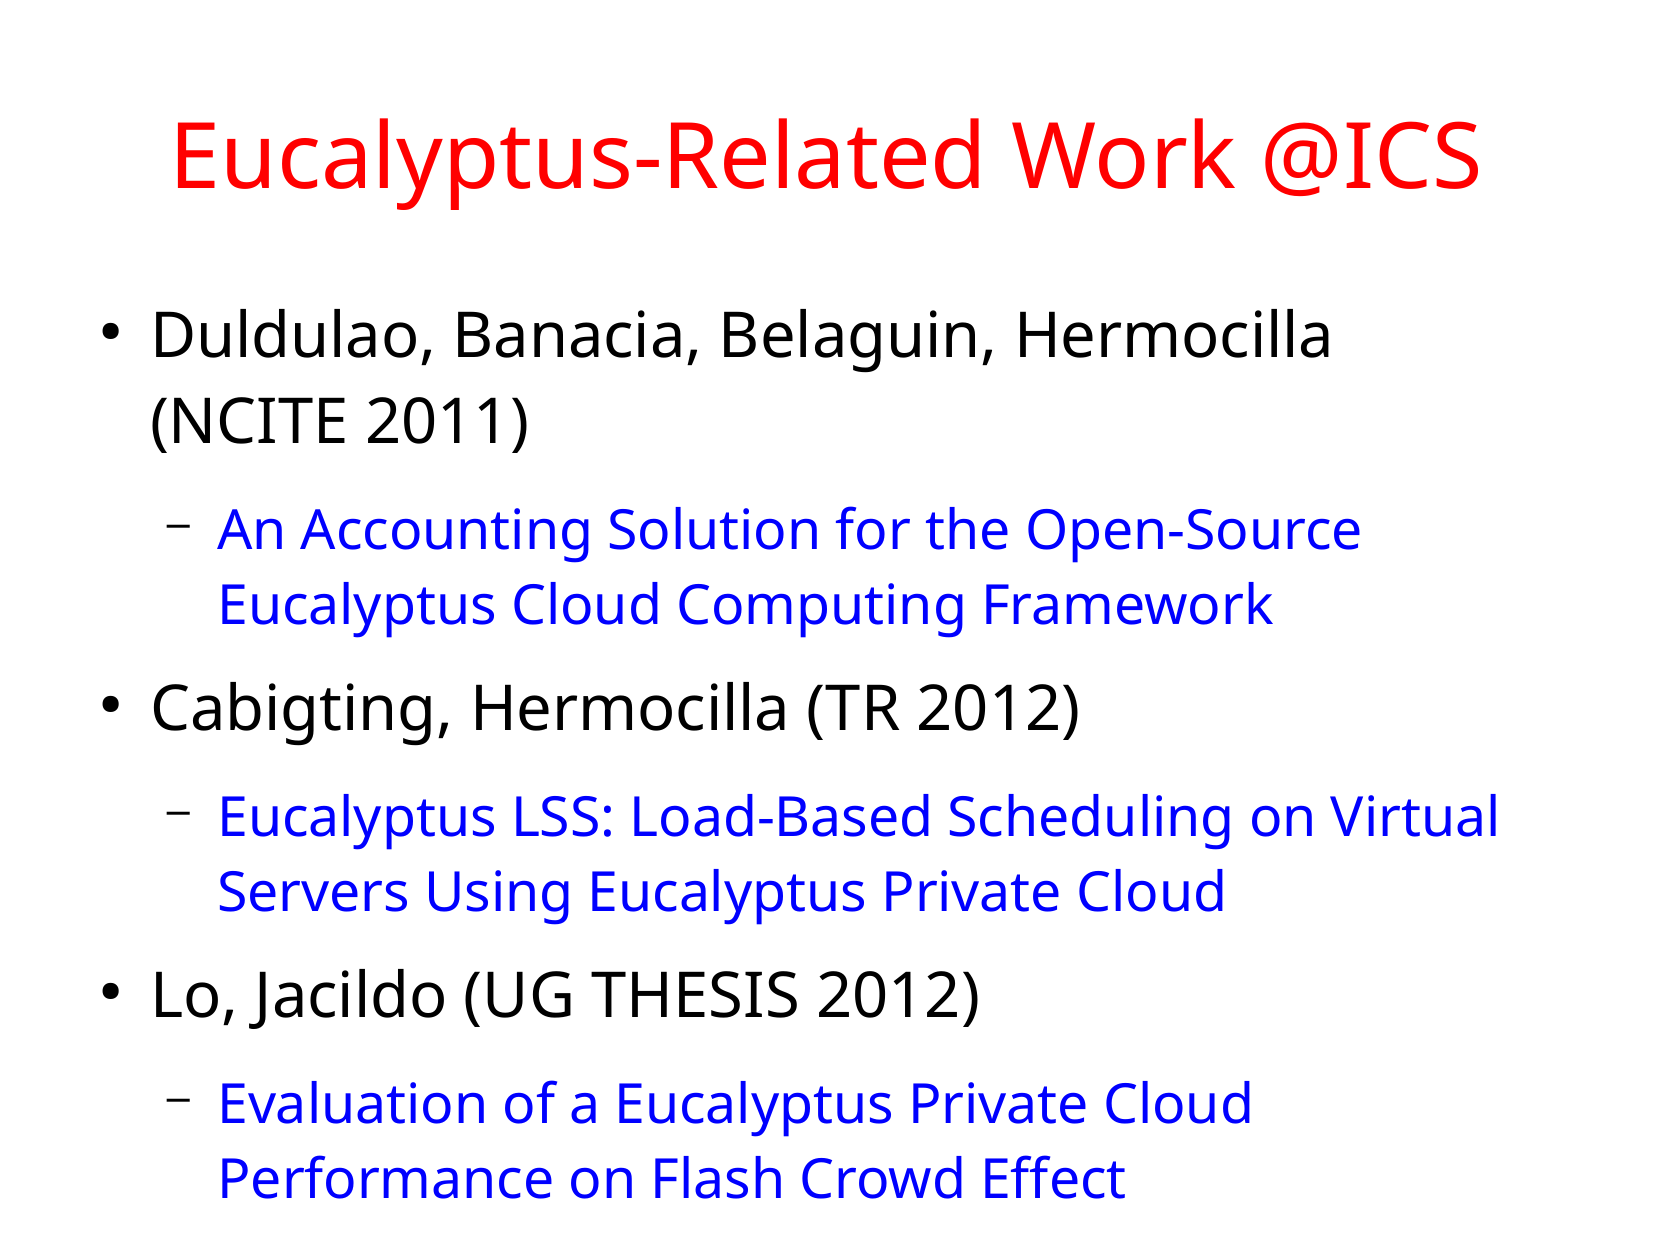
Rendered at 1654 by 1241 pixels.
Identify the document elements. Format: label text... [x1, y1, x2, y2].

list Duldulao, Banacia, Belaguin, Hermocilla (NCITE 2011) An Accounting Solution for the Open-Source Eucalyptus Cloud Computing Framework Cabigting, Hermocilla (TR 2012) Eucalyptus LSS: Load-Based Scheduling on Virtual Servers Using Eucalyptus Private Cloud Lo, Jacildo (UG THESIS 2012) Evaluation of a Eucalyptus Private Cloud Performance on Flash Crowd Effect [82, 290, 1538, 1217]
title Eucalyptus-Related Work @ICS [82, 49, 1571, 257]
